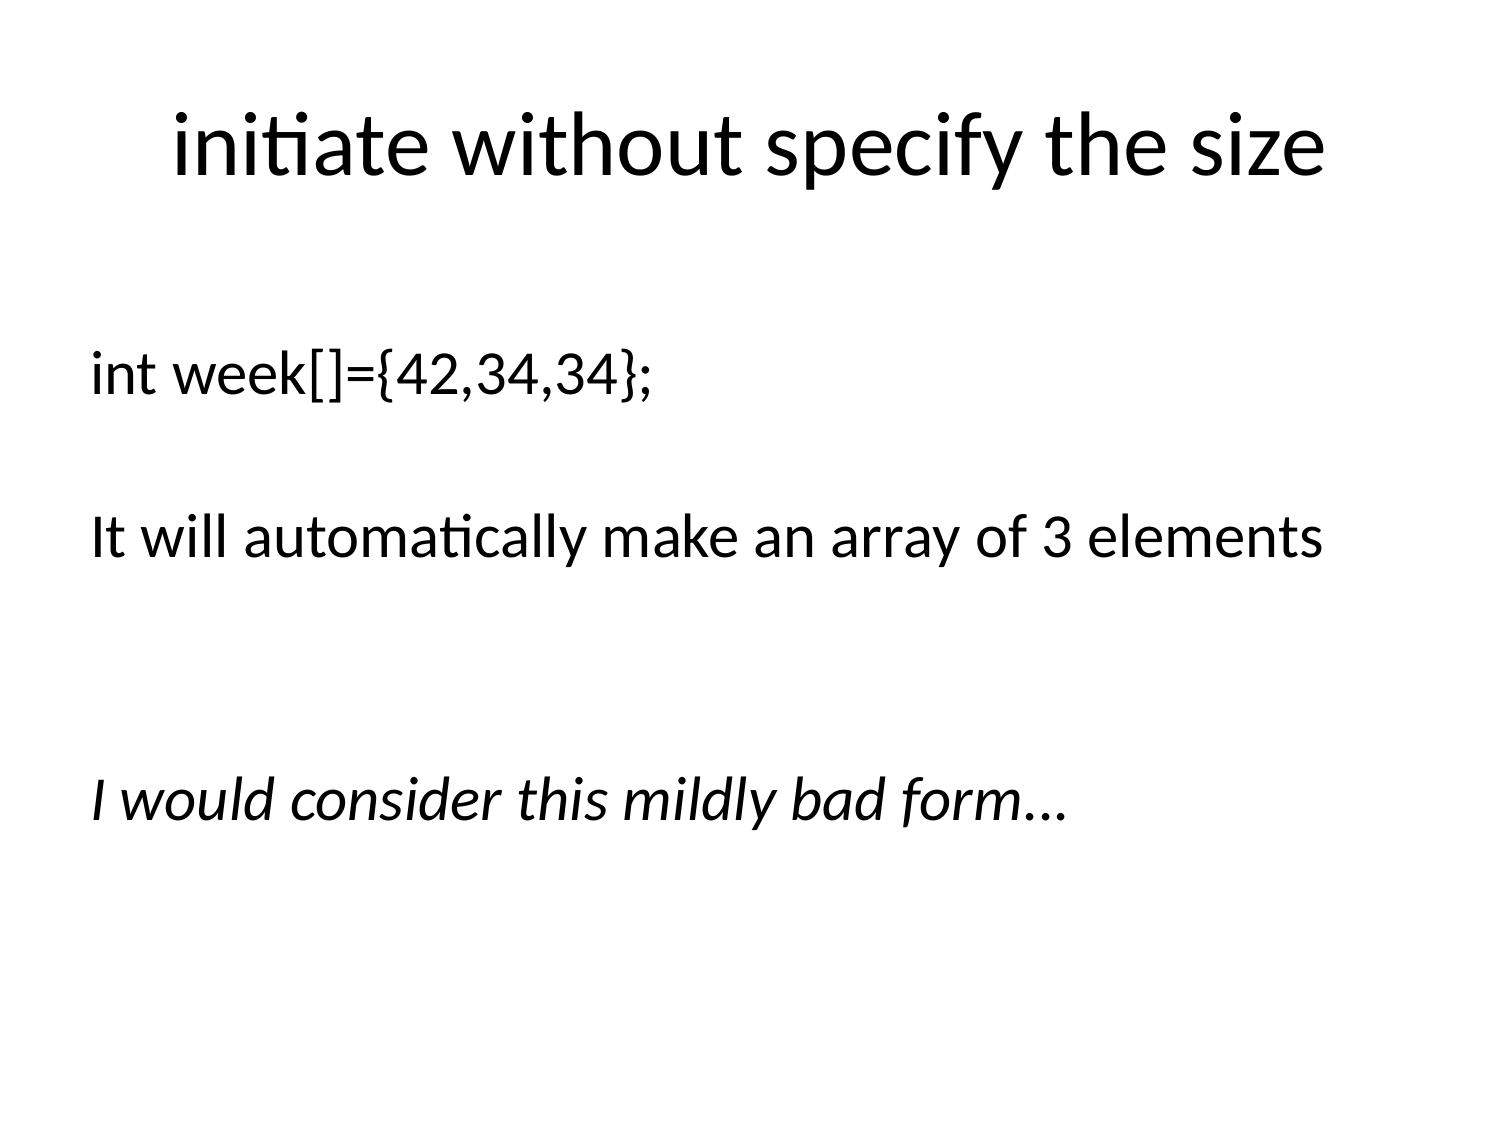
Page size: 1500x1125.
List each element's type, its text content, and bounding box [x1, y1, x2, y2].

title initiate without specify the size [75, 45, 1425, 233]
list int week[]={42,34,34}; It will automatically make an array of 3 elements I would consider this mildly bad form... [75, 324, 1425, 842]
